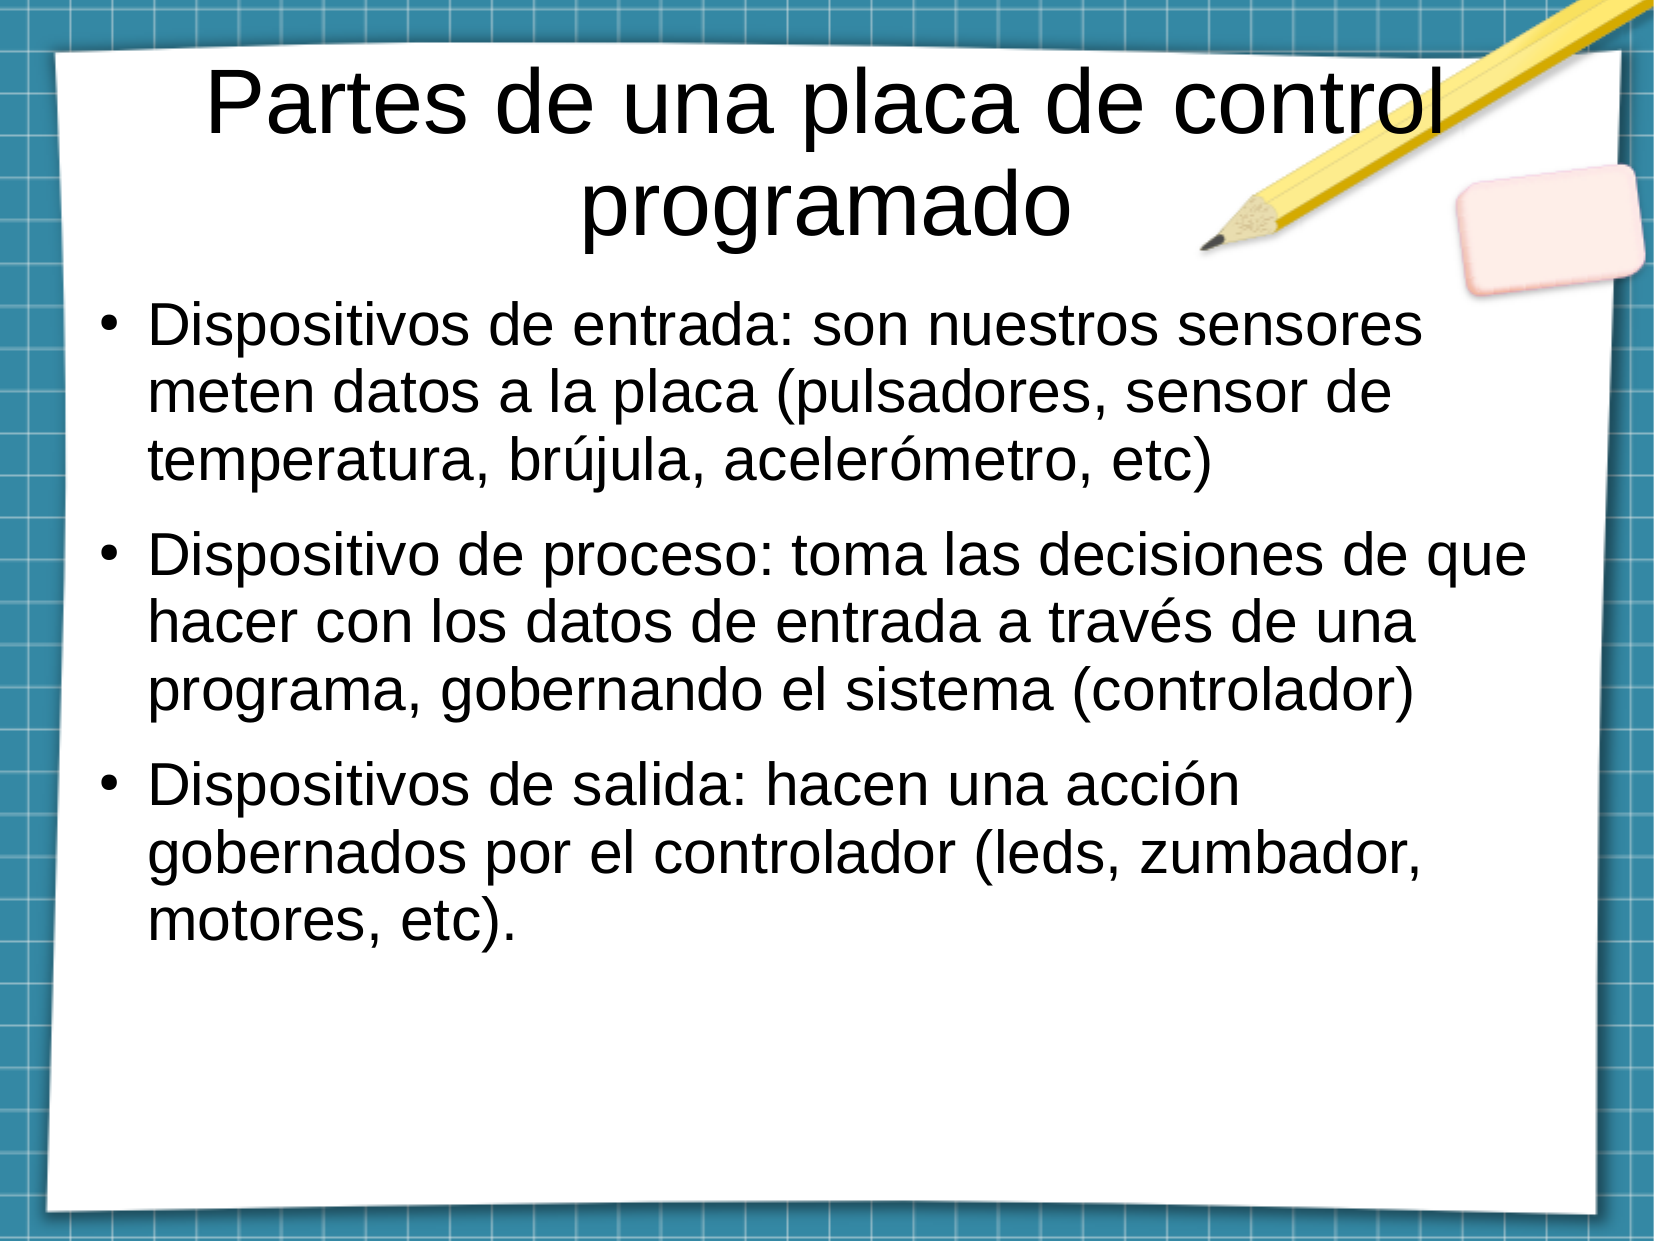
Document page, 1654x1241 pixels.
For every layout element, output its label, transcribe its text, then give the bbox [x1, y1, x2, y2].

list Dispositivos de entrada: son nuestros sensores meten datos a la placa (pulsadores, sensor de temperatura, brújula, acelerómetro, etc) Dispositivo de proceso: toma las decisiones de que hacer con los datos de entrada a través de una programa, gobernando el sistema (controlador) Dispositivos de salida: hacen una acción gobernados por el controlador (leds, zumbador, motores, etc). [82, 290, 1571, 1010]
title Partes de una placa de control programado [82, 49, 1571, 257]
picture [0, 0, 1654, 1241]
